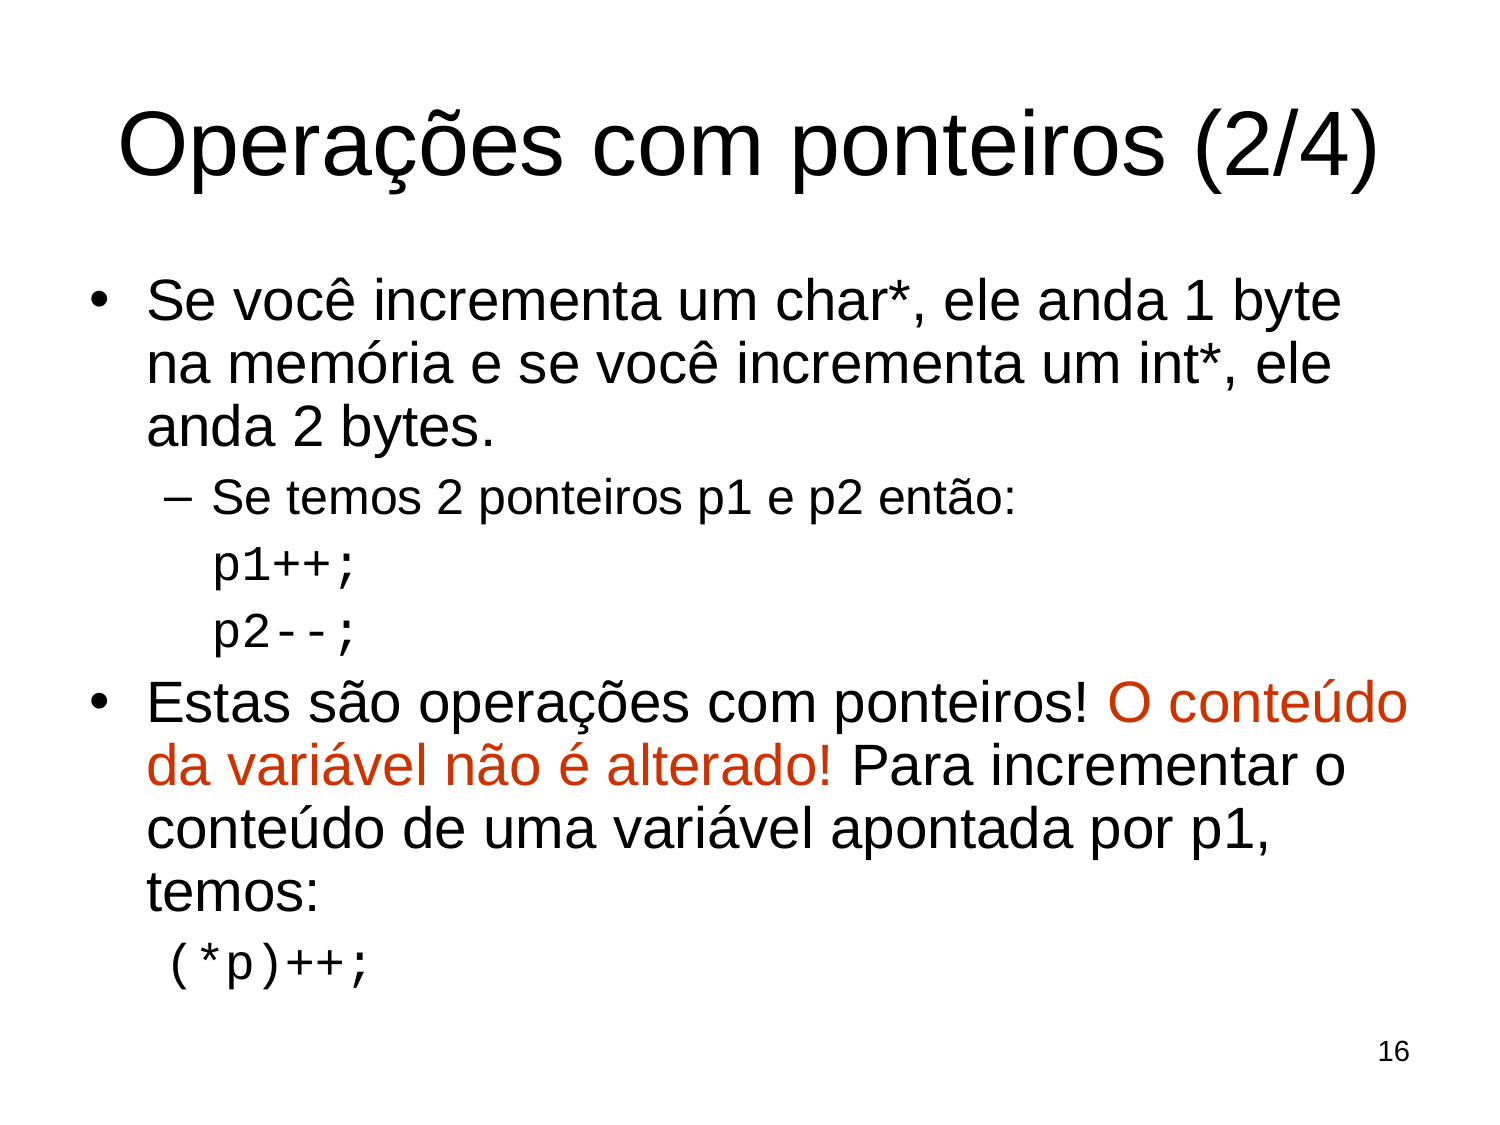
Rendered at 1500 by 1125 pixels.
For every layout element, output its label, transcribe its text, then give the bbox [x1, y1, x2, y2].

list Se você incrementa um char*, ele anda 1 byte na memória e se você incrementa um int*, ele anda 2 bytes. Se temos 2 ponteiros p1 e p2 então: p1++; p2--; Estas são operações com ponteiros! O conteúdo da variável não é alterado! Para incrementar o conteúdo de uma variável apontada por p1, temos: (*p)++; [75, 262, 1426, 1005]
title Operações com ponteiros (2/4) [75, 45, 1426, 233]
